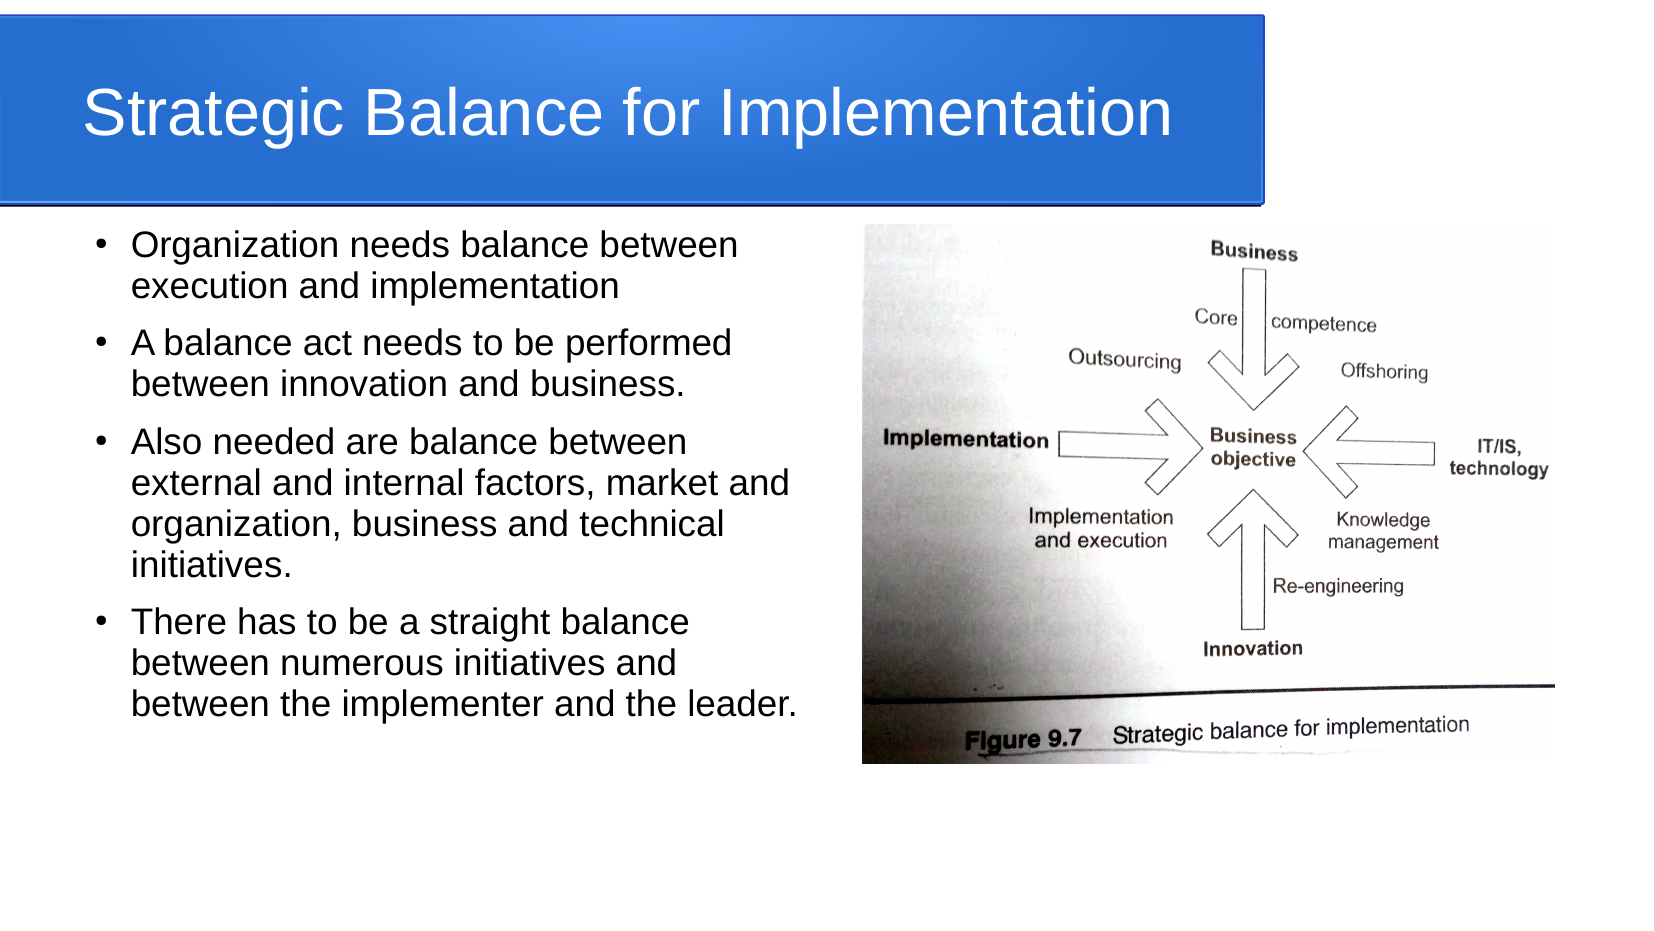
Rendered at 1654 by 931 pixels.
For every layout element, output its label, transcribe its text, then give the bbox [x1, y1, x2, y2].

list Organization needs balance between execution and implementation A balance act needs to be performed between innovation and business. Also needed are balance between external and internal factors, market and organization, business and technical initiatives. There has to be a straight balance between numerous initiatives and between the implementer and the leader. [82, 224, 809, 764]
picture [862, 224, 1555, 764]
title Strategic Balance for Implementation [82, 35, 1235, 189]
